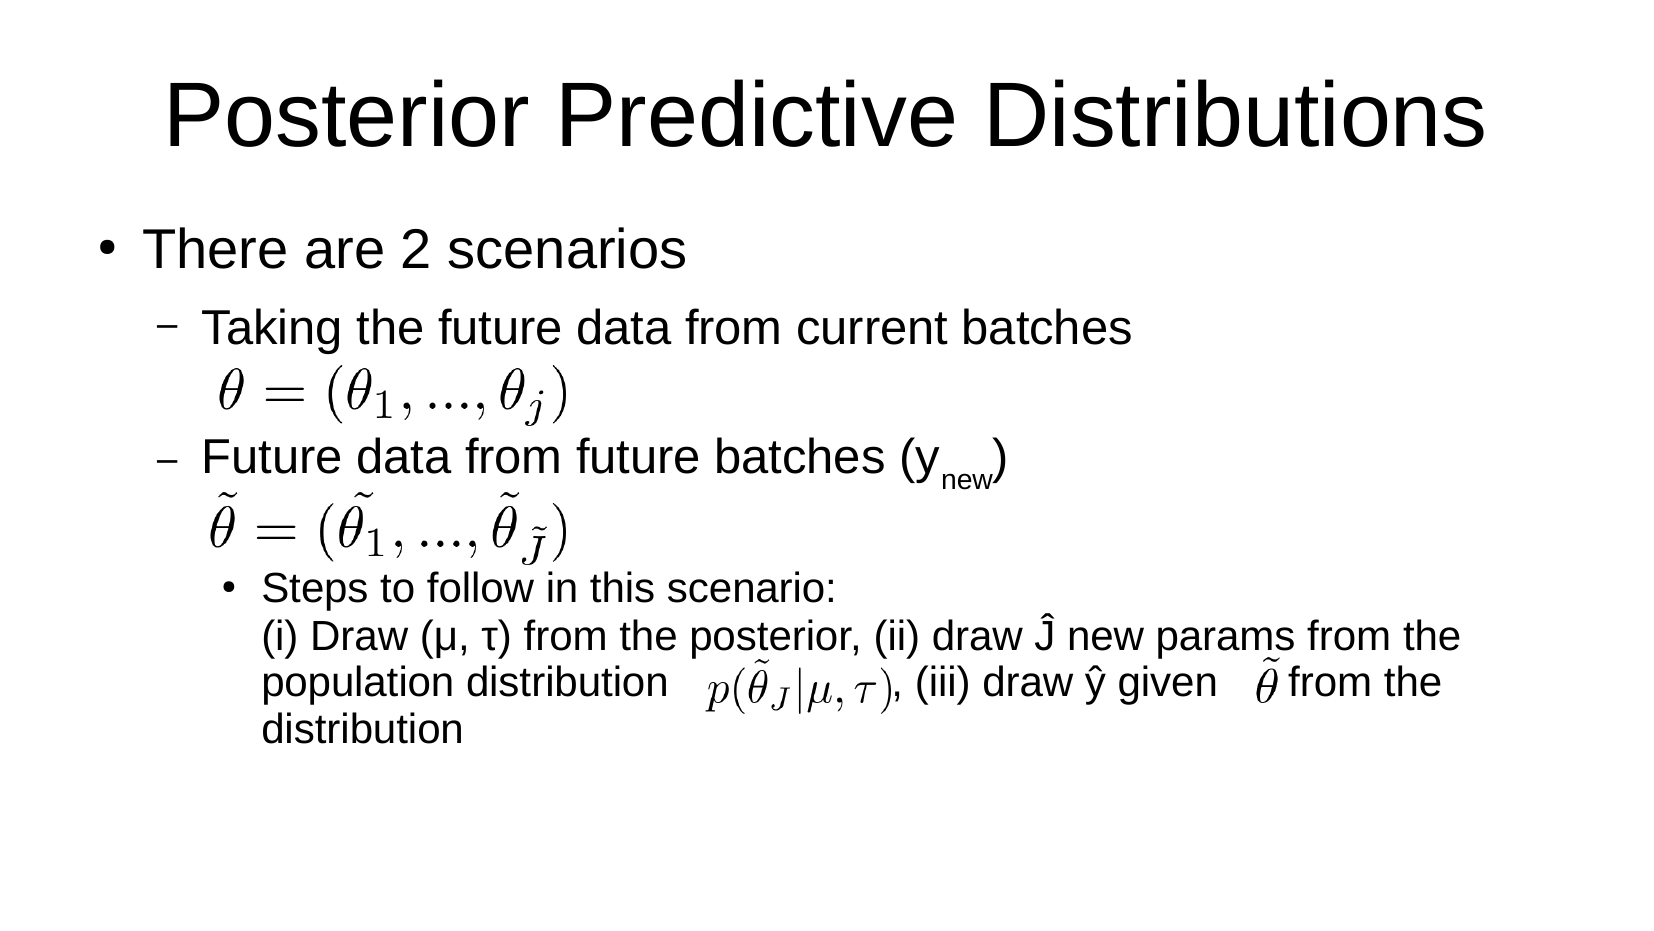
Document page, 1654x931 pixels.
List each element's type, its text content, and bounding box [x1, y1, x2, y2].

picture [219, 365, 566, 427]
list There are 2 scenarios Taking the future data from current batches Future data from future batches (ynew) Steps to follow in this scenario: (i) Draw (μ, τ) from the posterior, (ii) draw Ĵ new params from the population distribution , (iii) draw ŷ given from the distribution [82, 217, 1571, 758]
title Posterior Predictive Distributions [82, 37, 1571, 193]
picture [705, 659, 891, 714]
picture [1256, 657, 1280, 703]
picture [210, 492, 566, 565]
